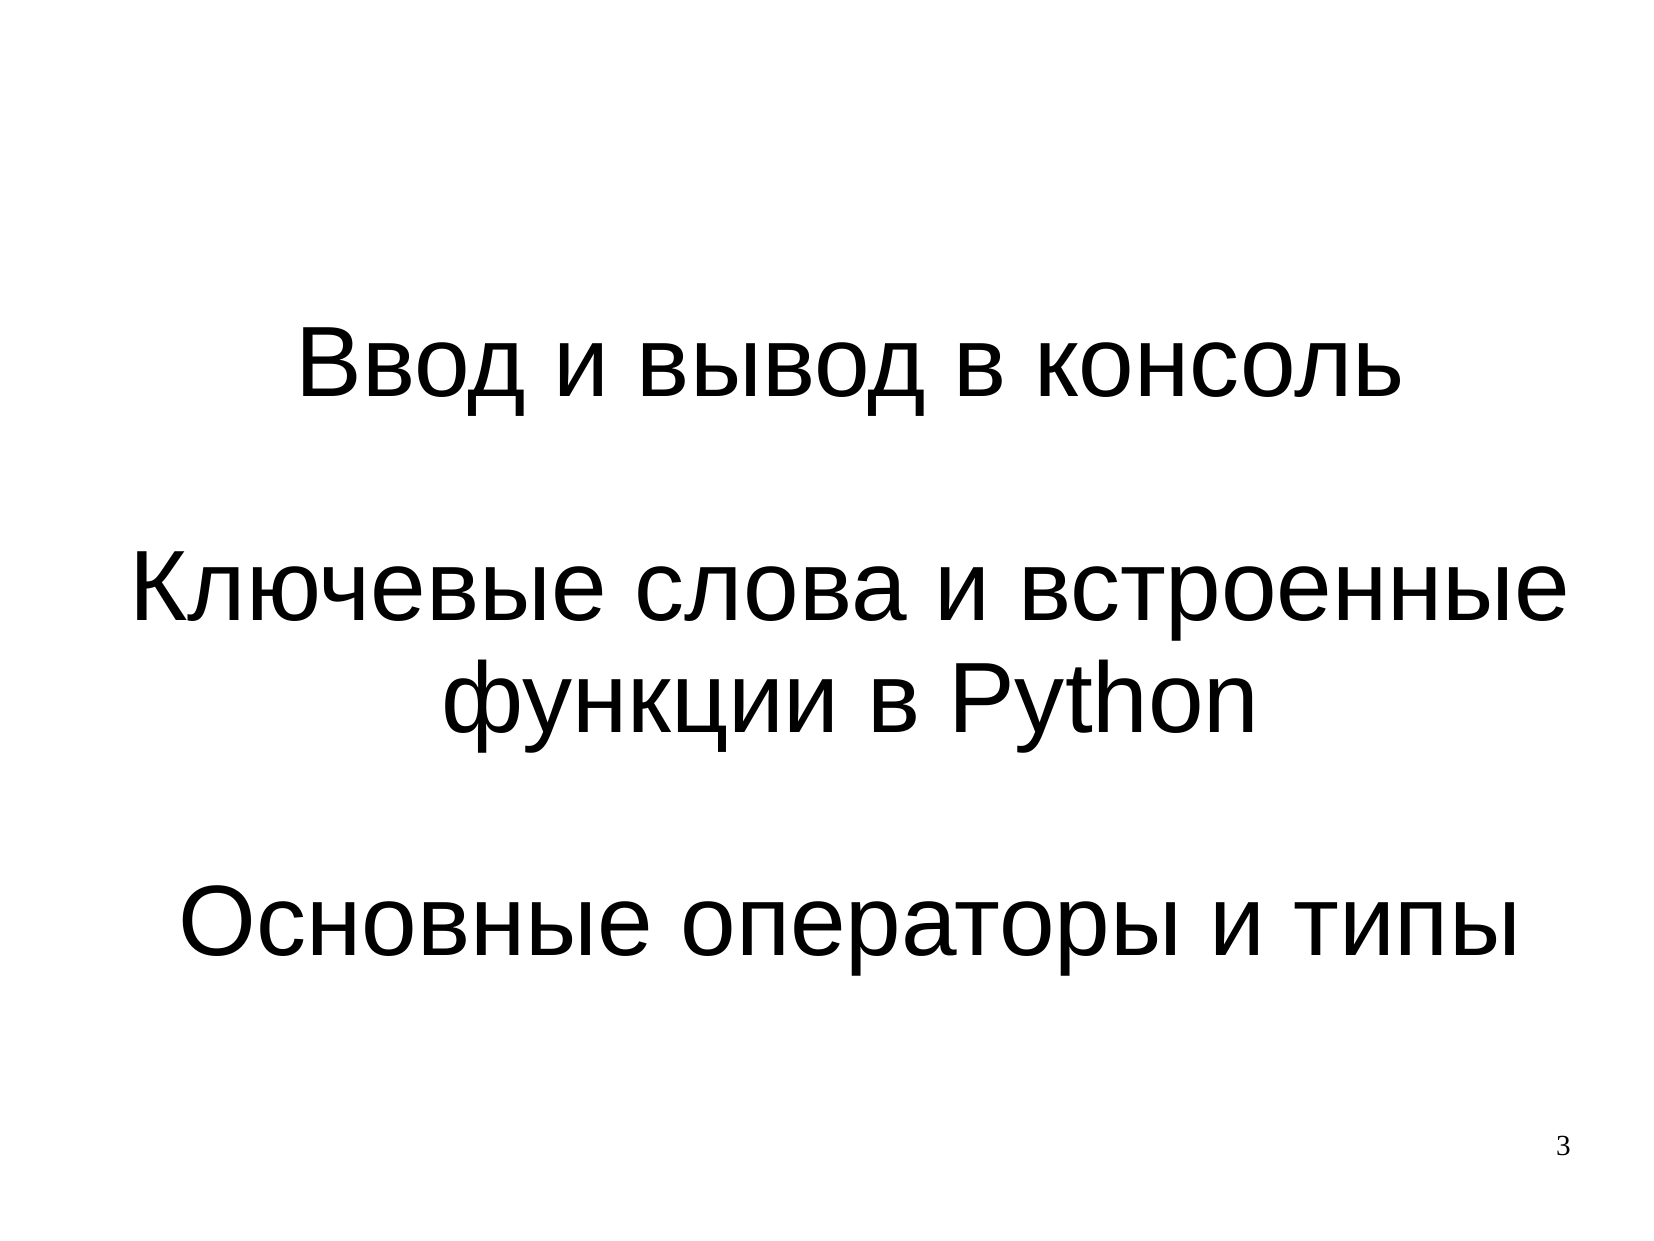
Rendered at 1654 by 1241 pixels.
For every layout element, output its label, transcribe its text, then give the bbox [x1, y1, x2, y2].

title Ввод и вывод в консоль Ключевые слова и встроенные функции в Python Основные операторы и типы [106, 306, 1595, 977]
